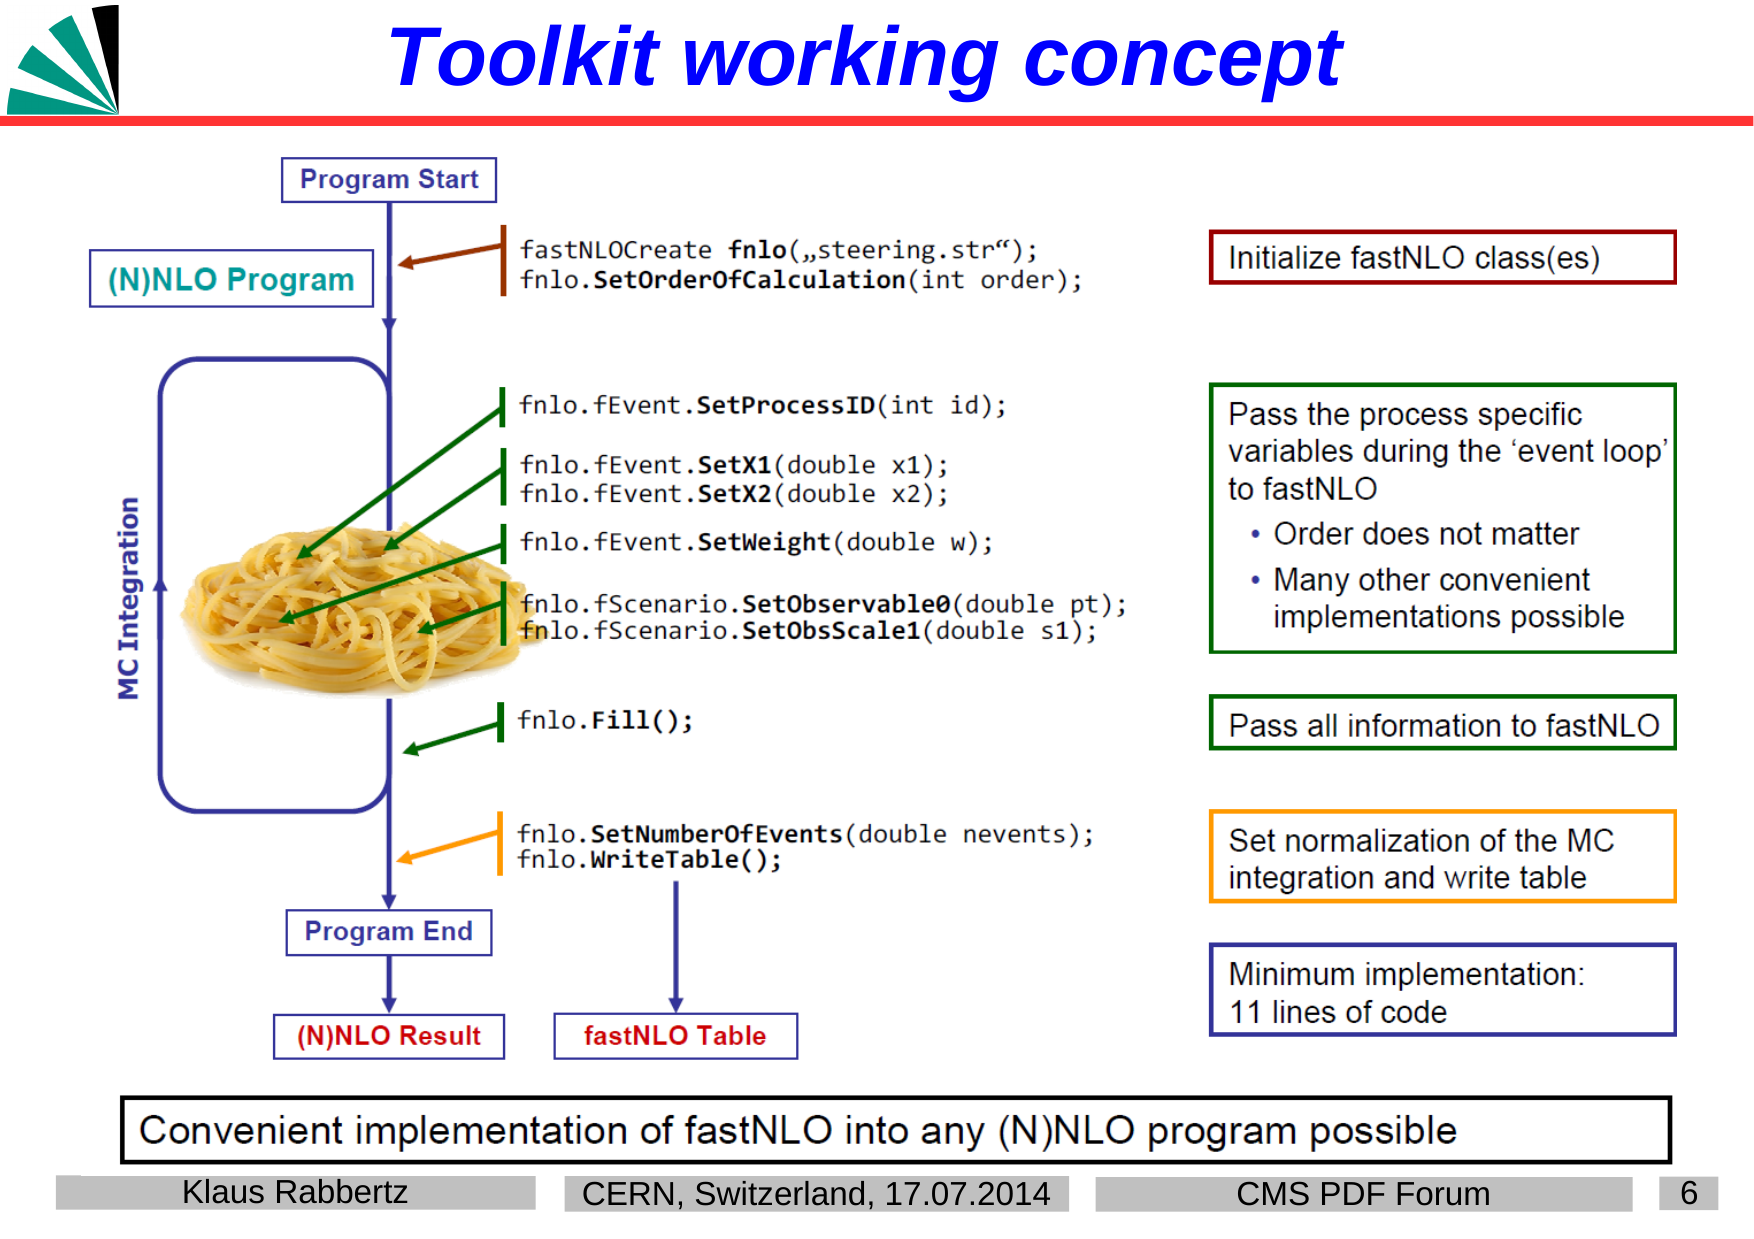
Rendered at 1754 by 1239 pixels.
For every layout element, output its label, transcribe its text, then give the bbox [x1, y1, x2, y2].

picture [7, 5, 119, 116]
title Toolkit working concept [123, 0, 1606, 114]
picture [81, 133, 1677, 1176]
